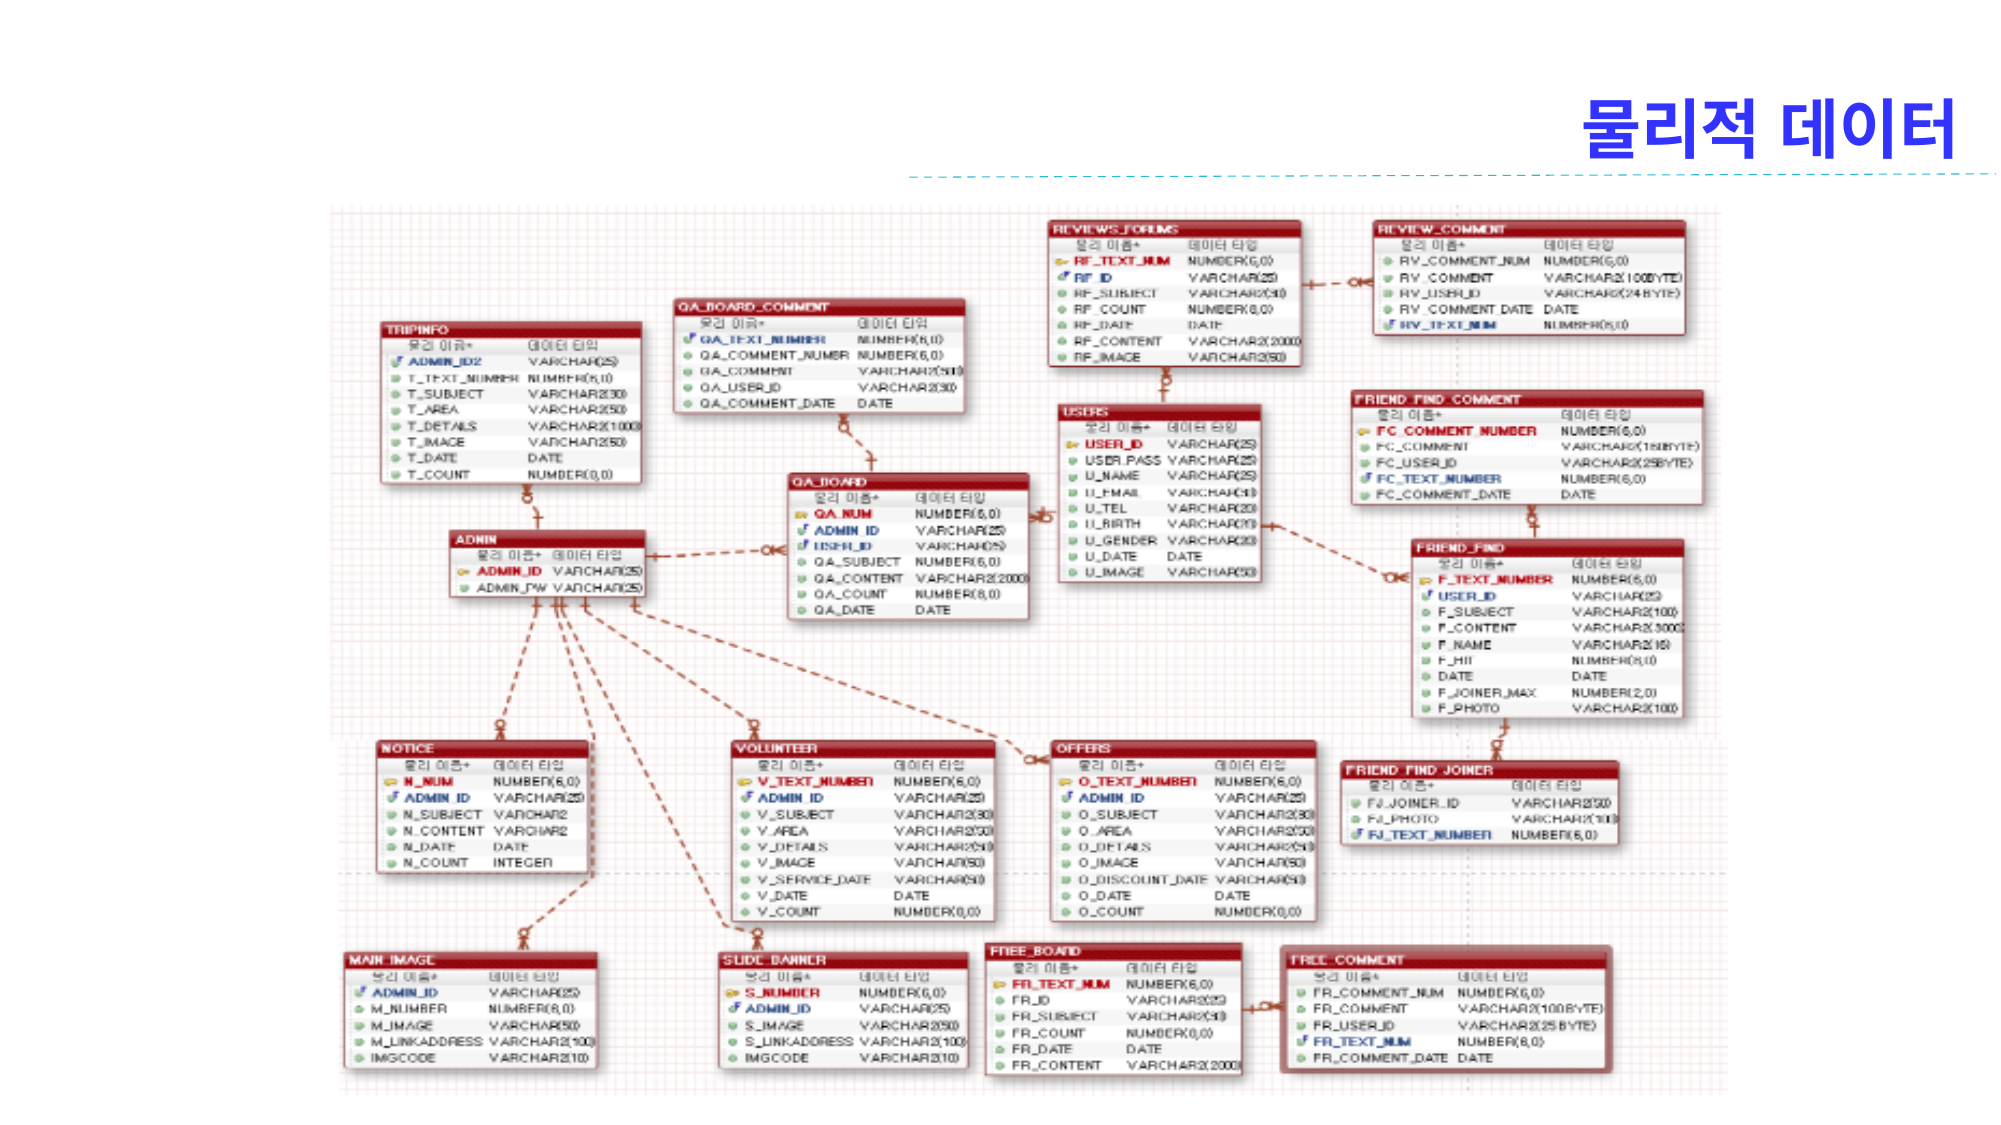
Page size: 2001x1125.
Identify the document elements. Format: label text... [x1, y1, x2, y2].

text_box 물리적 데이터 [1566, 33, 1975, 184]
picture [318, 200, 1728, 1111]
